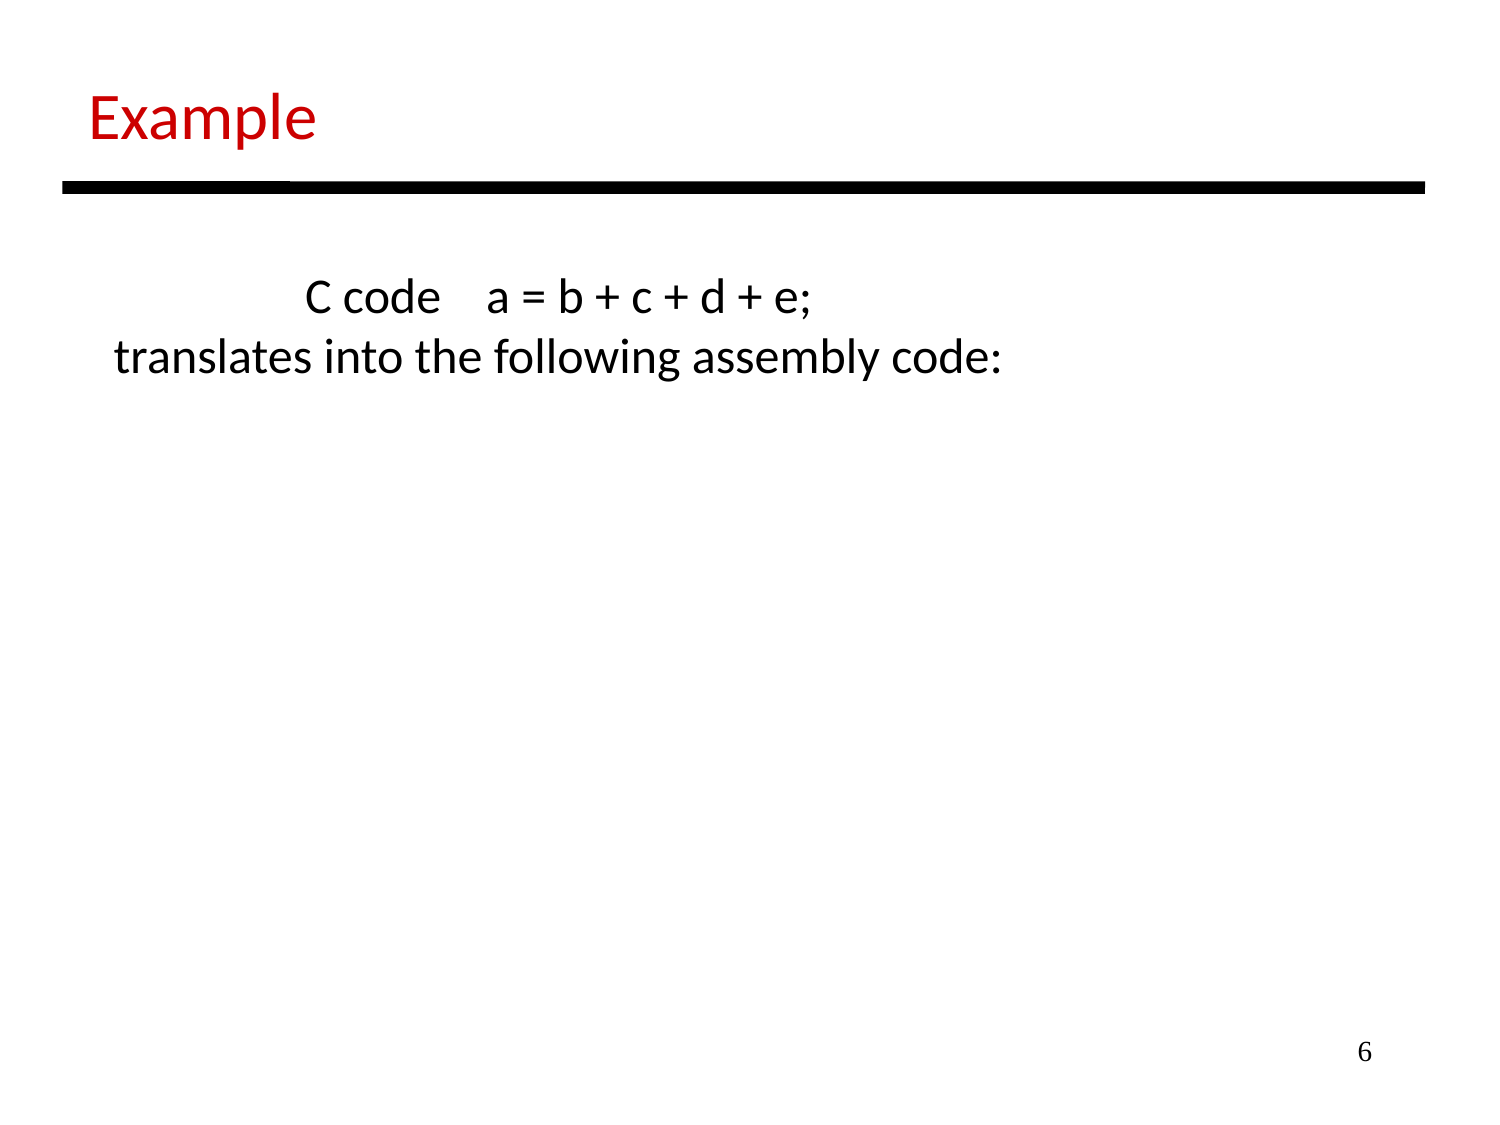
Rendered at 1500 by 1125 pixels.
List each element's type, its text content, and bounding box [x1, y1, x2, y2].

text_box Example [73, 65, 333, 160]
text_box C code a = b + c + d + e; translates into the following assembly code: [98, 256, 1019, 512]
slide_number <number> [1074, 1025, 1388, 1100]
